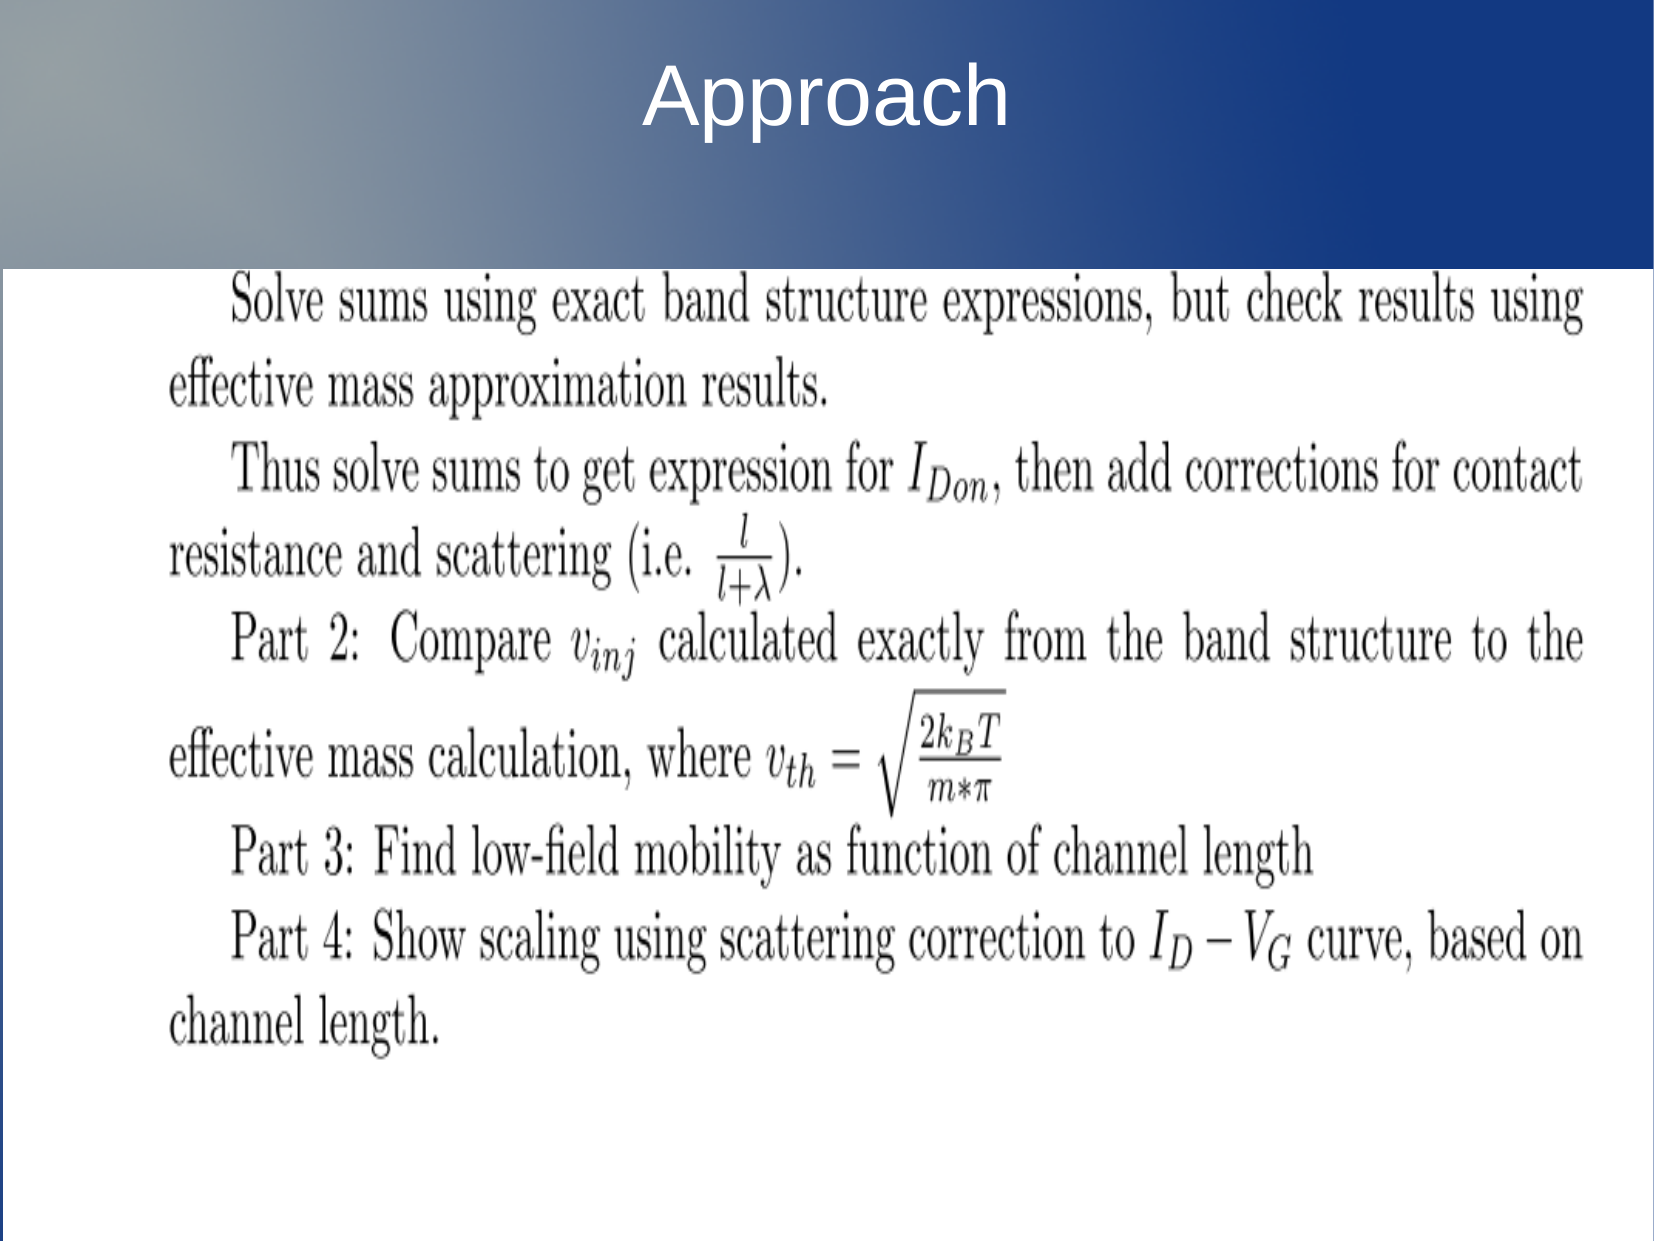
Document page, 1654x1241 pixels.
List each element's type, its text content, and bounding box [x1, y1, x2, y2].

picture [0, 0, 1654, 1241]
title Approach [82, 15, 1571, 176]
